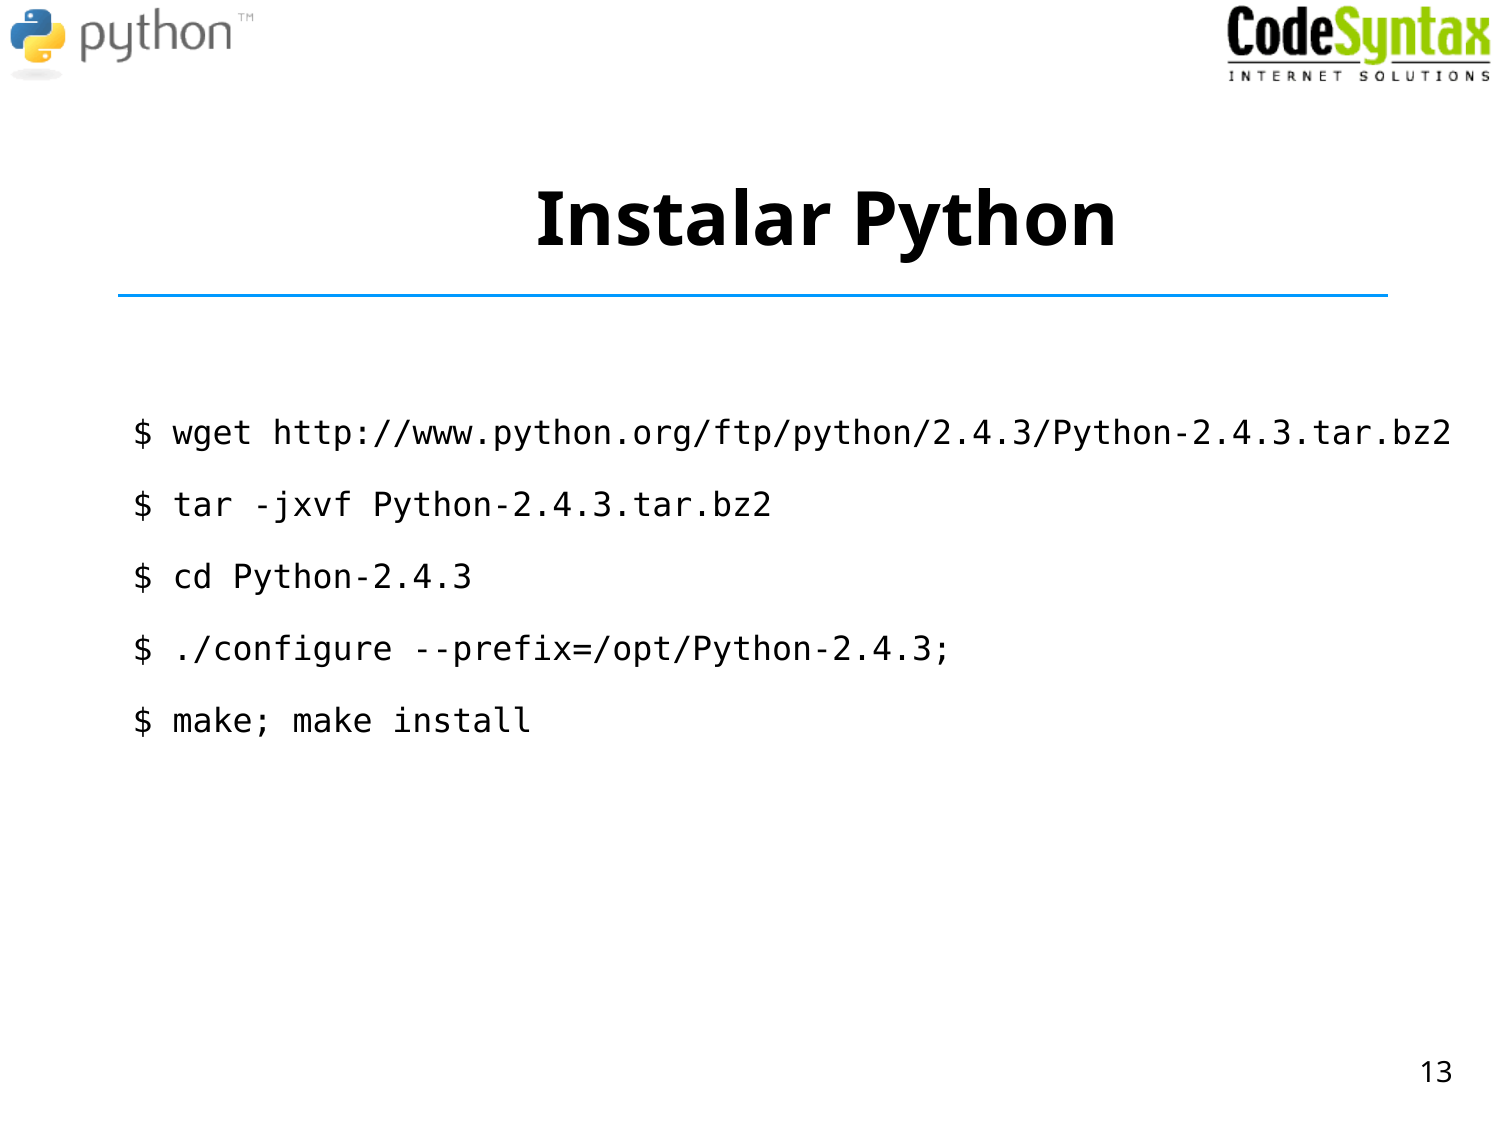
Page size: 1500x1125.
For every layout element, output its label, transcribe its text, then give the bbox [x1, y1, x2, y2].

title Instalar Python [188, 35, 1468, 276]
picture [0, 0, 286, 92]
list $ wget http://www.python.org/ftp/python/2.4.3/Python-2.4.3.tar.bz2 $ tar -jxvf Python-2.4.3.tar.bz2 $ cd Python-2.4.3 $ ./configure --prefix=/opt/Python-2.4.3; $ make; make install [100, 361, 1469, 1037]
picture [1226, 5, 1500, 83]
